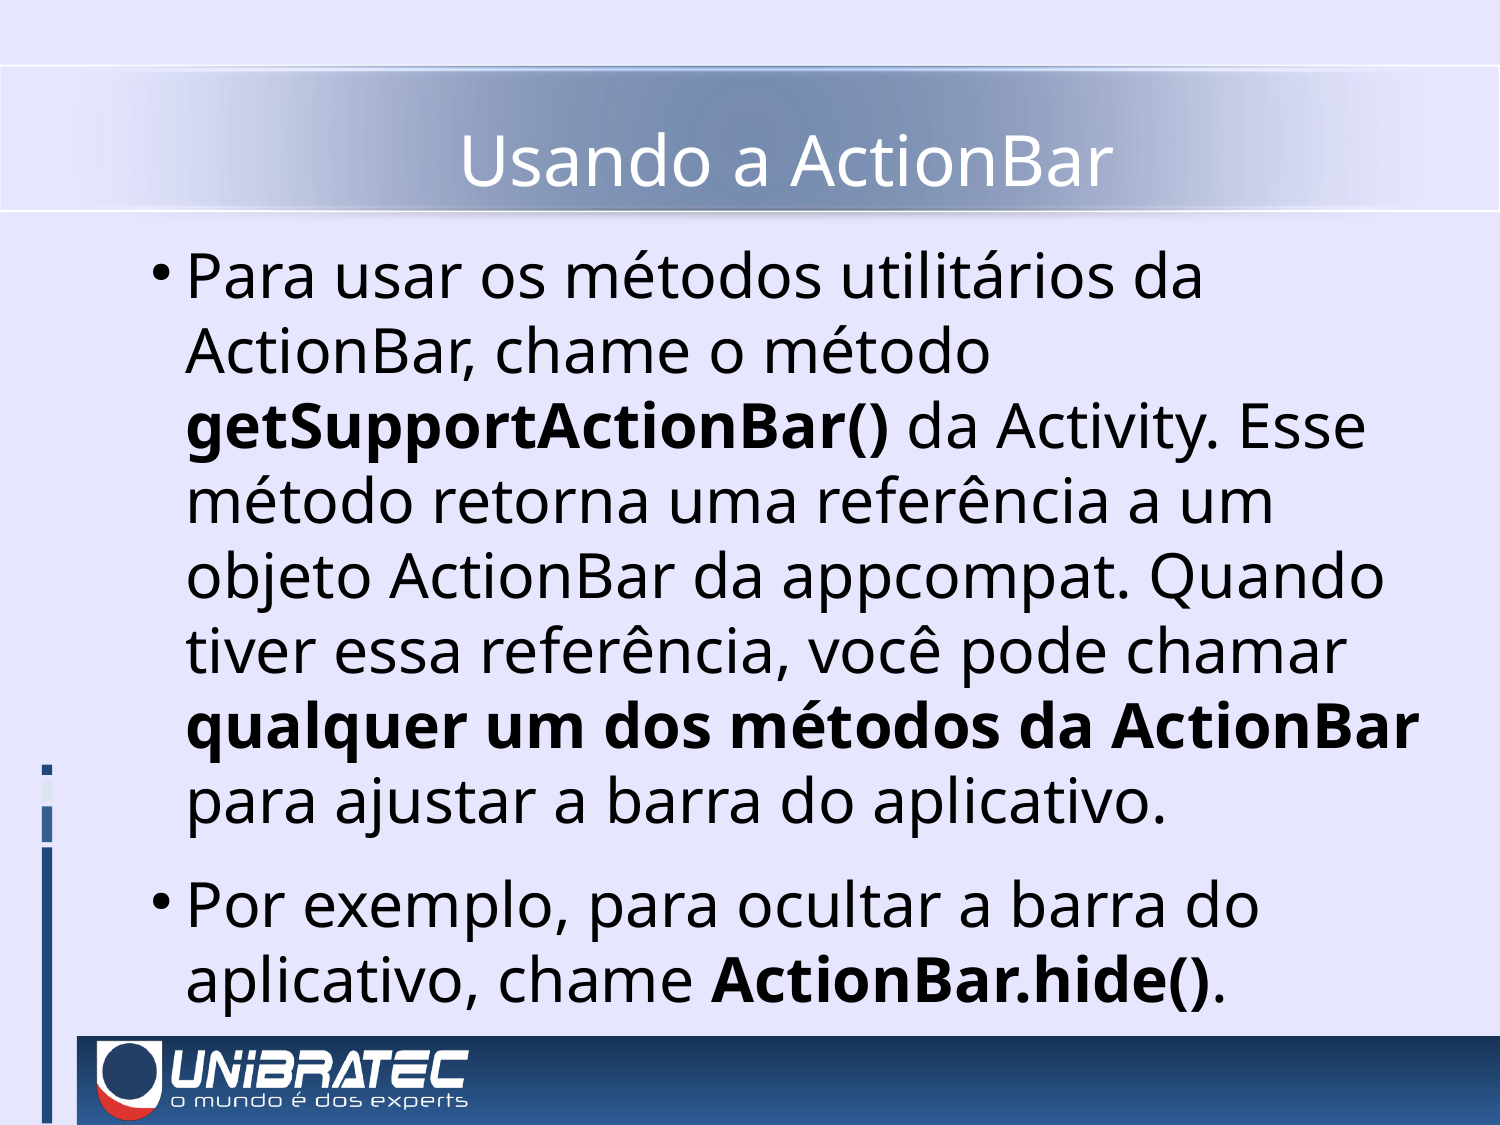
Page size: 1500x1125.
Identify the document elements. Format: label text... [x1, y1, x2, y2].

picture [0, 58, 1500, 227]
title Usando a ActionBar [150, 84, 1424, 233]
picture [96, 1040, 469, 1121]
list Para usar os métodos utilitários da ActionBar, chame o método getSupportActionBar() da Activity. Esse método retorna uma referência a um objeto ActionBar da appcompat. Quando tiver essa referência, você pode chamar qualquer um dos métodos da ActionBar para ajustar a barra do aplicativo. Por exemplo, para ocultar a barra do aplicativo, chame ActionBar.hide(). [150, 236, 1441, 1028]
